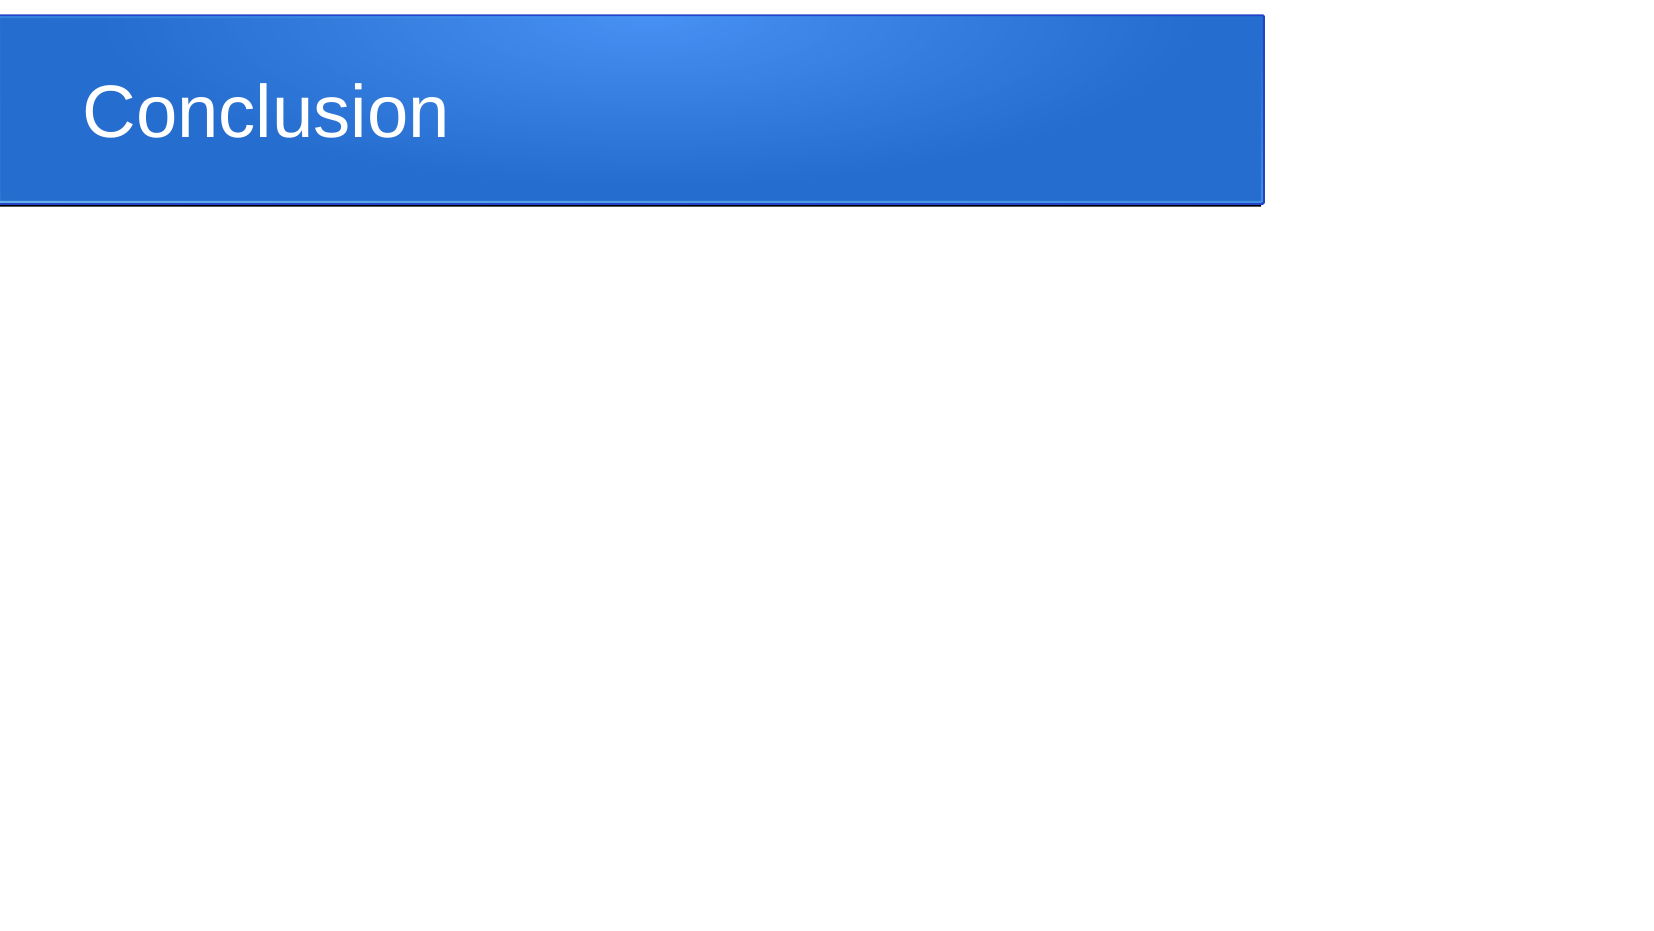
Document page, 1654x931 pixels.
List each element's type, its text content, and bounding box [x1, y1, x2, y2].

title Conclusion [82, 35, 1235, 189]
